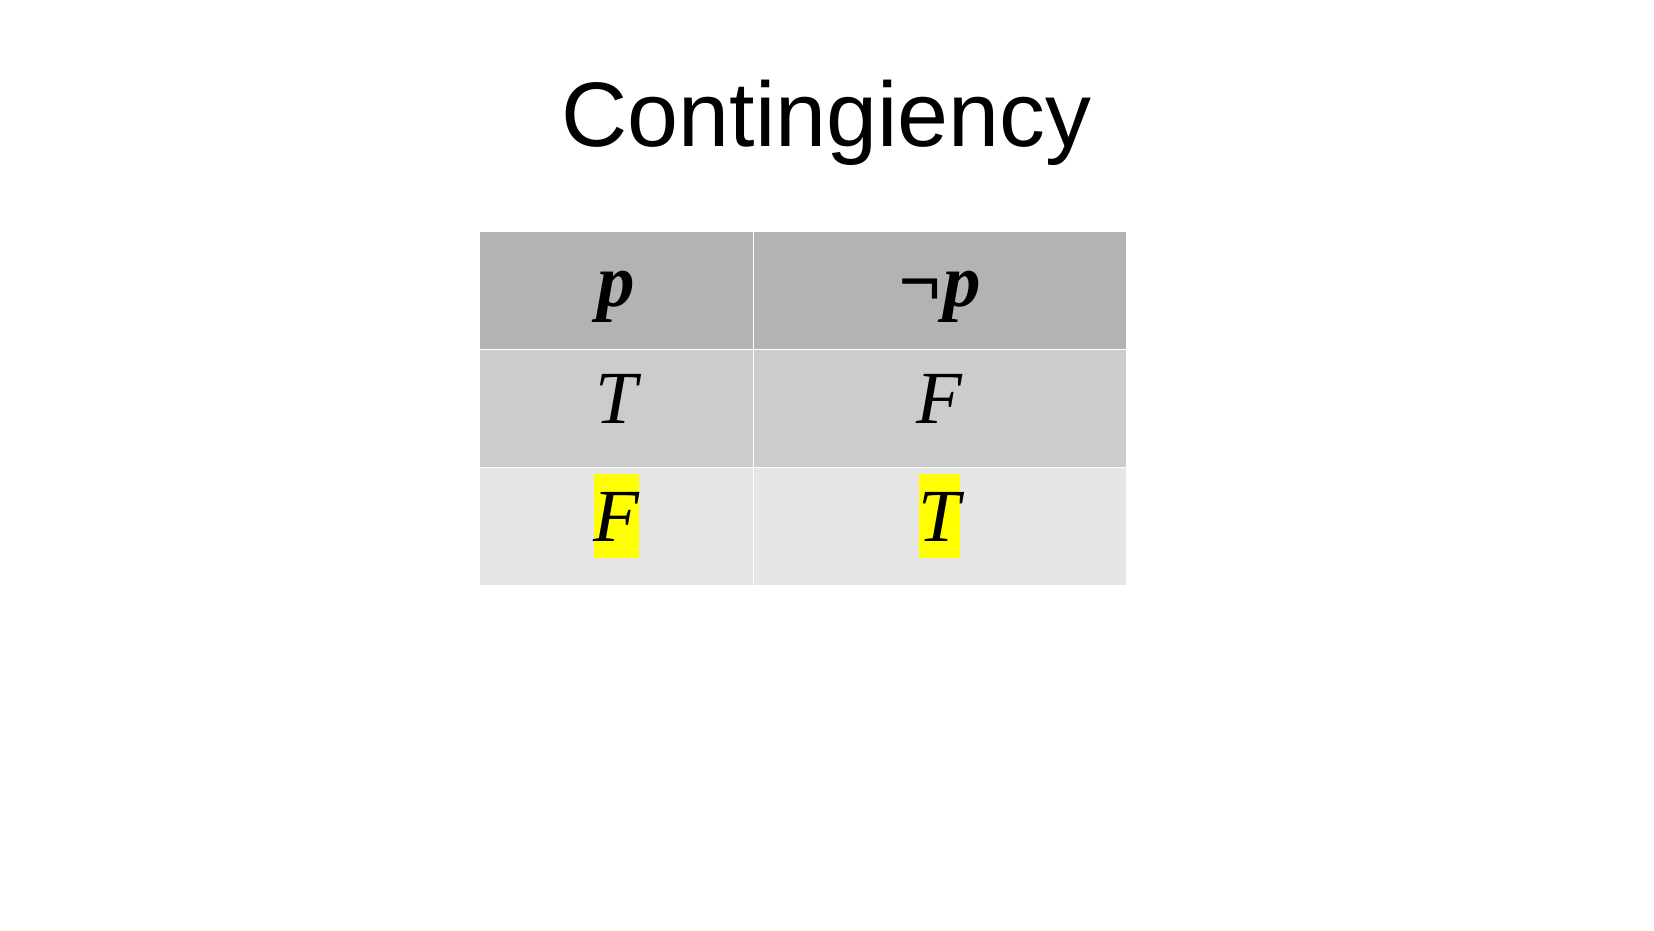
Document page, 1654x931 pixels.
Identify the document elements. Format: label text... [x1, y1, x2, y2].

table_cell F [754, 350, 1126, 467]
table_header p [480, 232, 753, 349]
table_header ¬p [754, 232, 1126, 349]
table_cell T [480, 350, 753, 467]
table_cell F [480, 468, 753, 585]
title Contingiency [82, 37, 1571, 193]
table_cell T [754, 468, 1126, 585]
